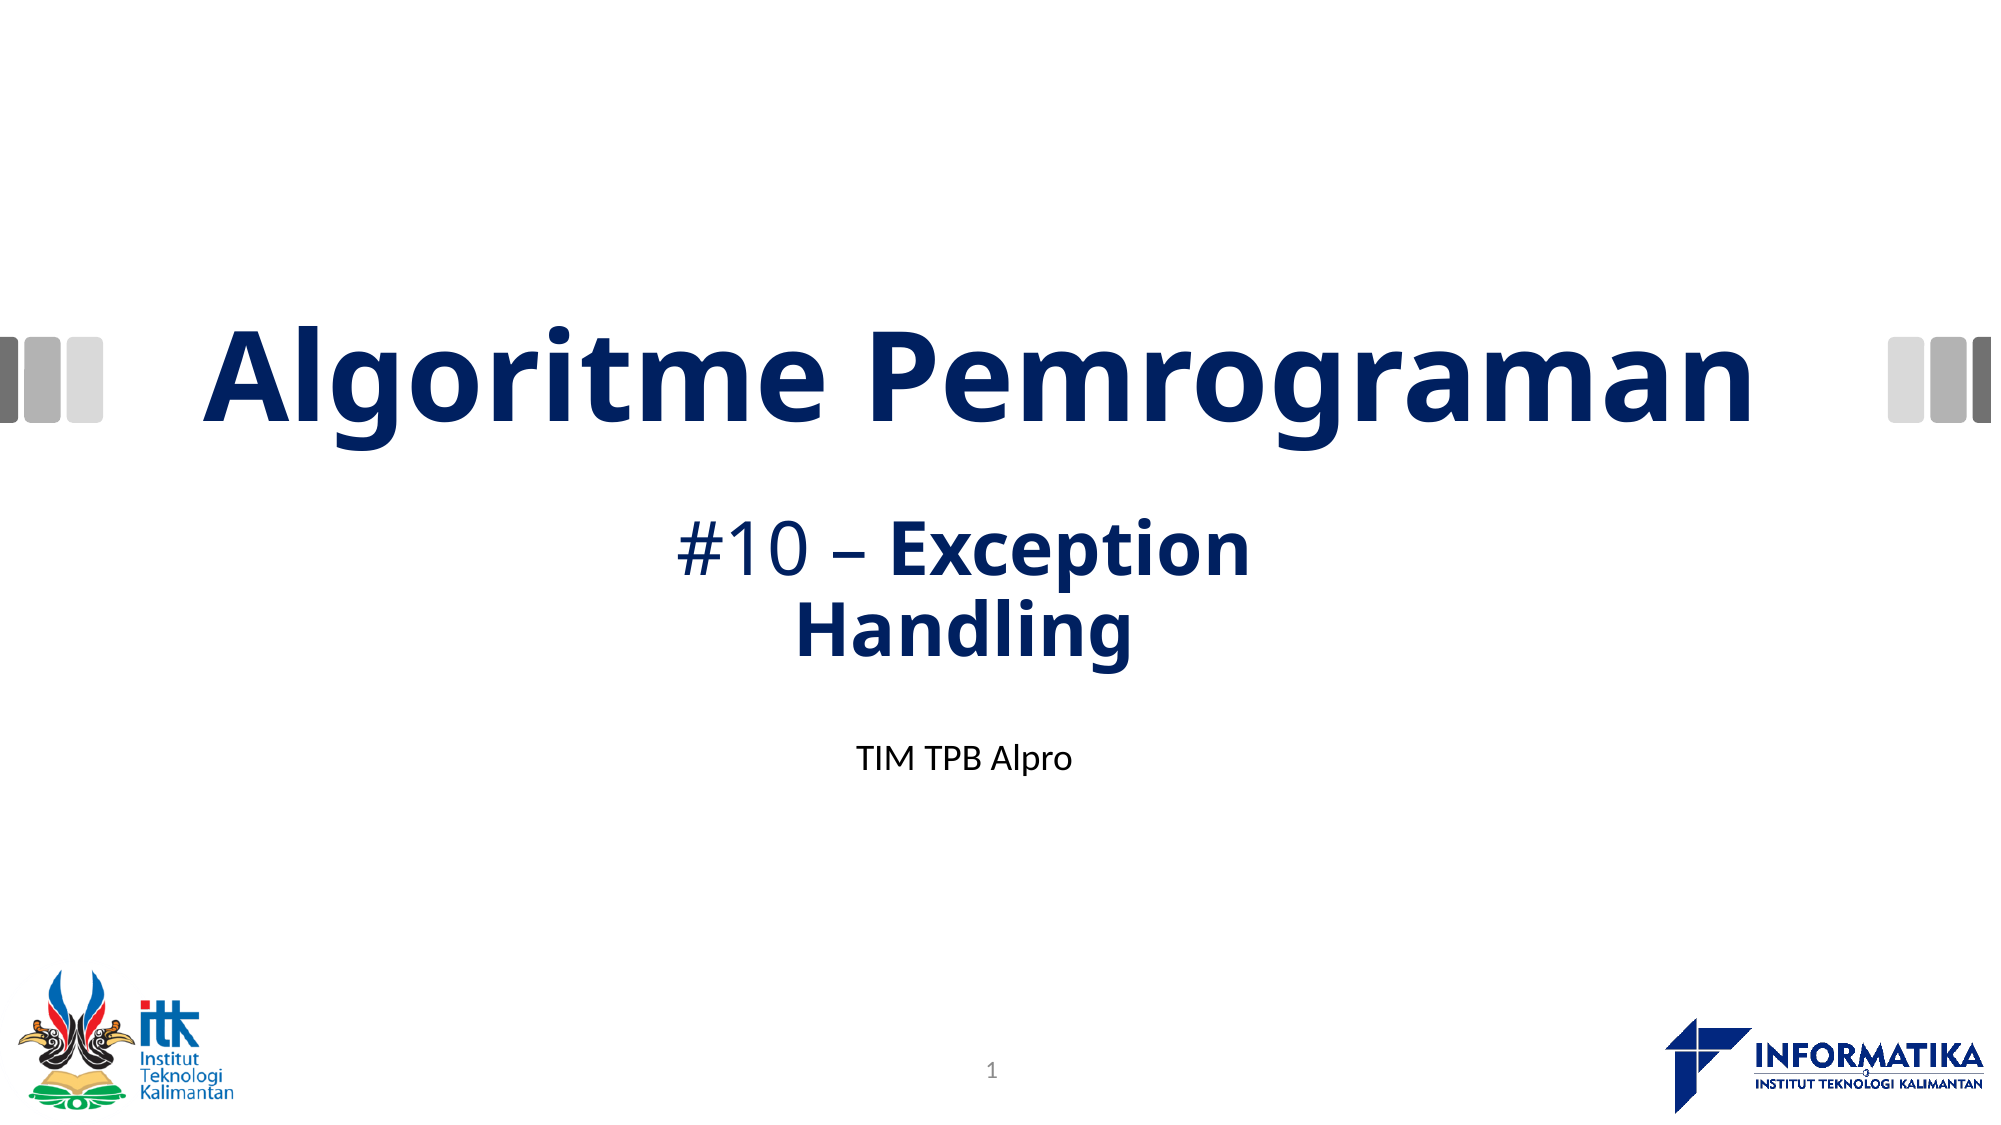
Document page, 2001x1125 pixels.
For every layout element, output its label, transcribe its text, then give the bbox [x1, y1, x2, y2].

text_box #10 – Exception Handling [514, 503, 1415, 766]
slide_number <number> [823, 1043, 1161, 1094]
picture [1664, 1017, 1984, 1114]
title Algoritme Pemrograman [40, 259, 1922, 503]
subtitle TIM TPB Alpro [514, 766, 1415, 824]
picture [0, 935, 252, 1125]
